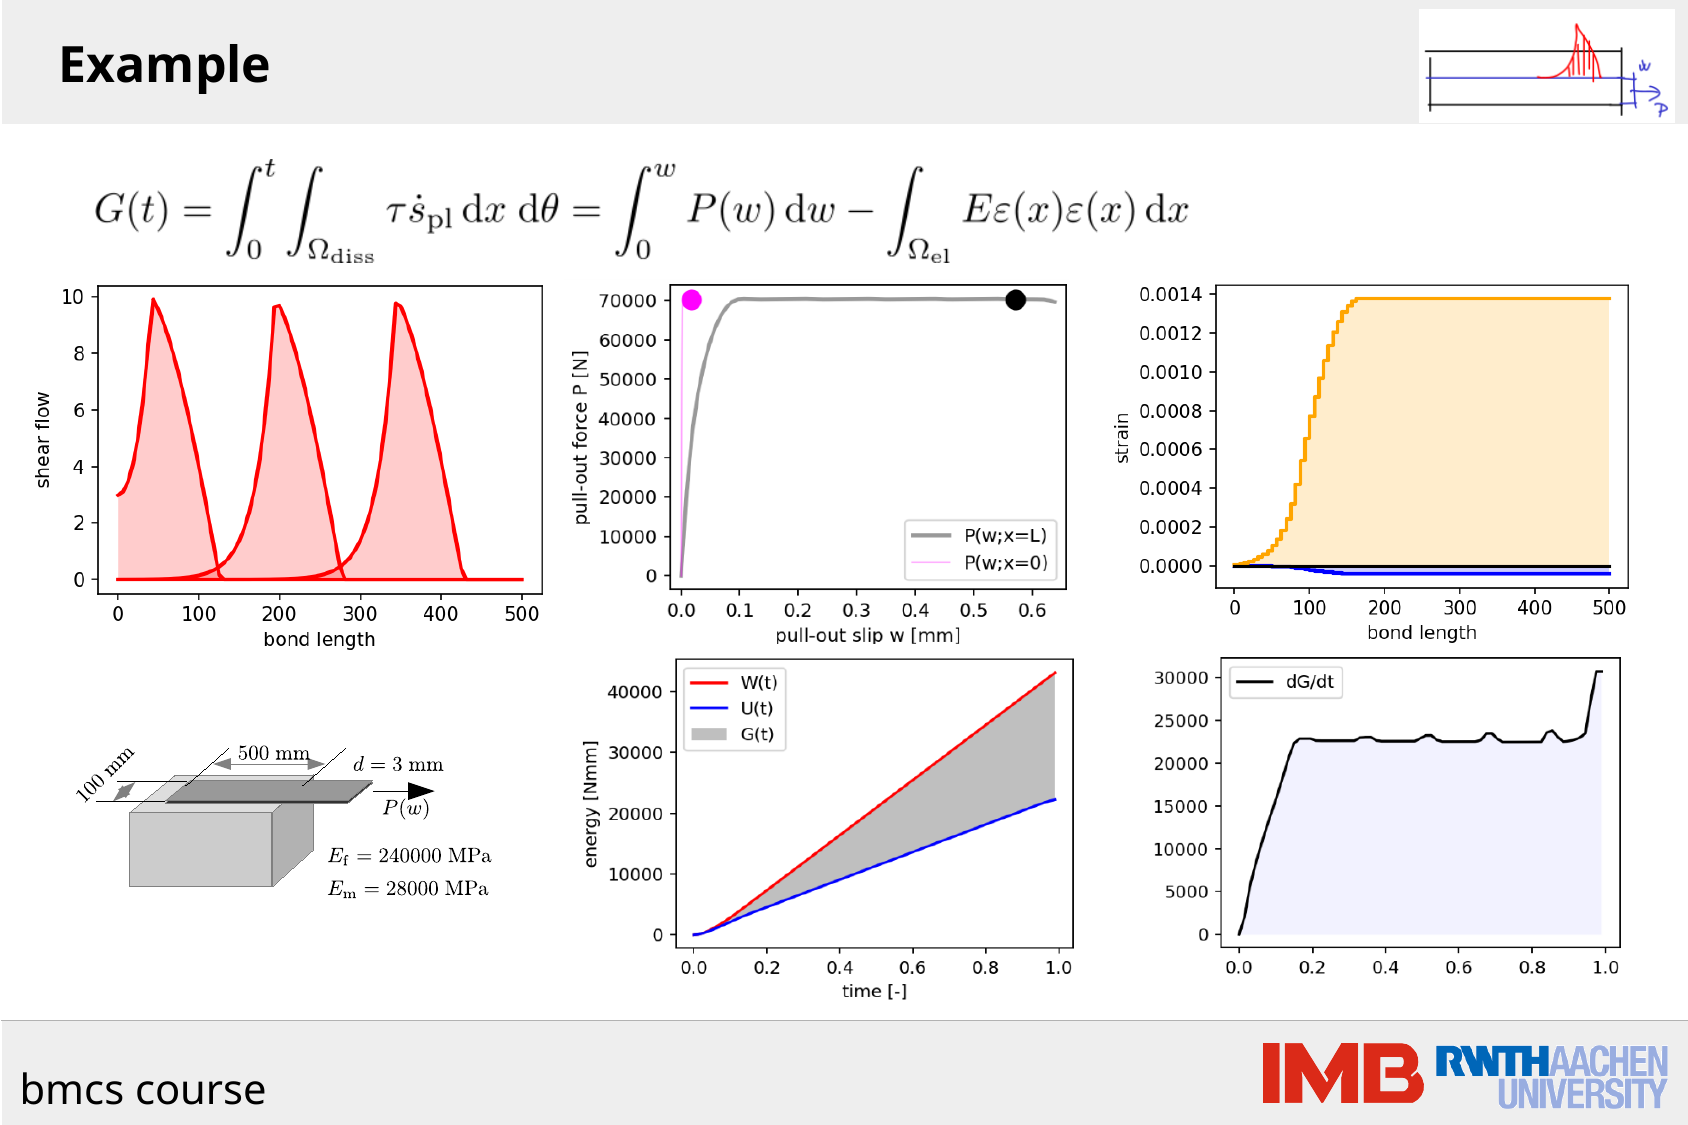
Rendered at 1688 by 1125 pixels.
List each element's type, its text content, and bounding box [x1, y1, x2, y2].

picture [28, 279, 551, 652]
text_box [129, 774, 373, 887]
picture [1111, 277, 1635, 645]
picture [74, 742, 136, 805]
picture [94, 159, 1190, 263]
picture [381, 797, 432, 821]
picture [1436, 1045, 1668, 1109]
picture [564, 279, 1069, 644]
picture [575, 653, 1081, 1002]
picture [1150, 651, 1628, 979]
picture [326, 846, 493, 867]
picture [1263, 1043, 1424, 1103]
picture [326, 879, 490, 899]
picture [1419, 9, 1675, 123]
picture [237, 745, 311, 760]
title Example [58, 24, 1651, 100]
picture [352, 756, 444, 771]
